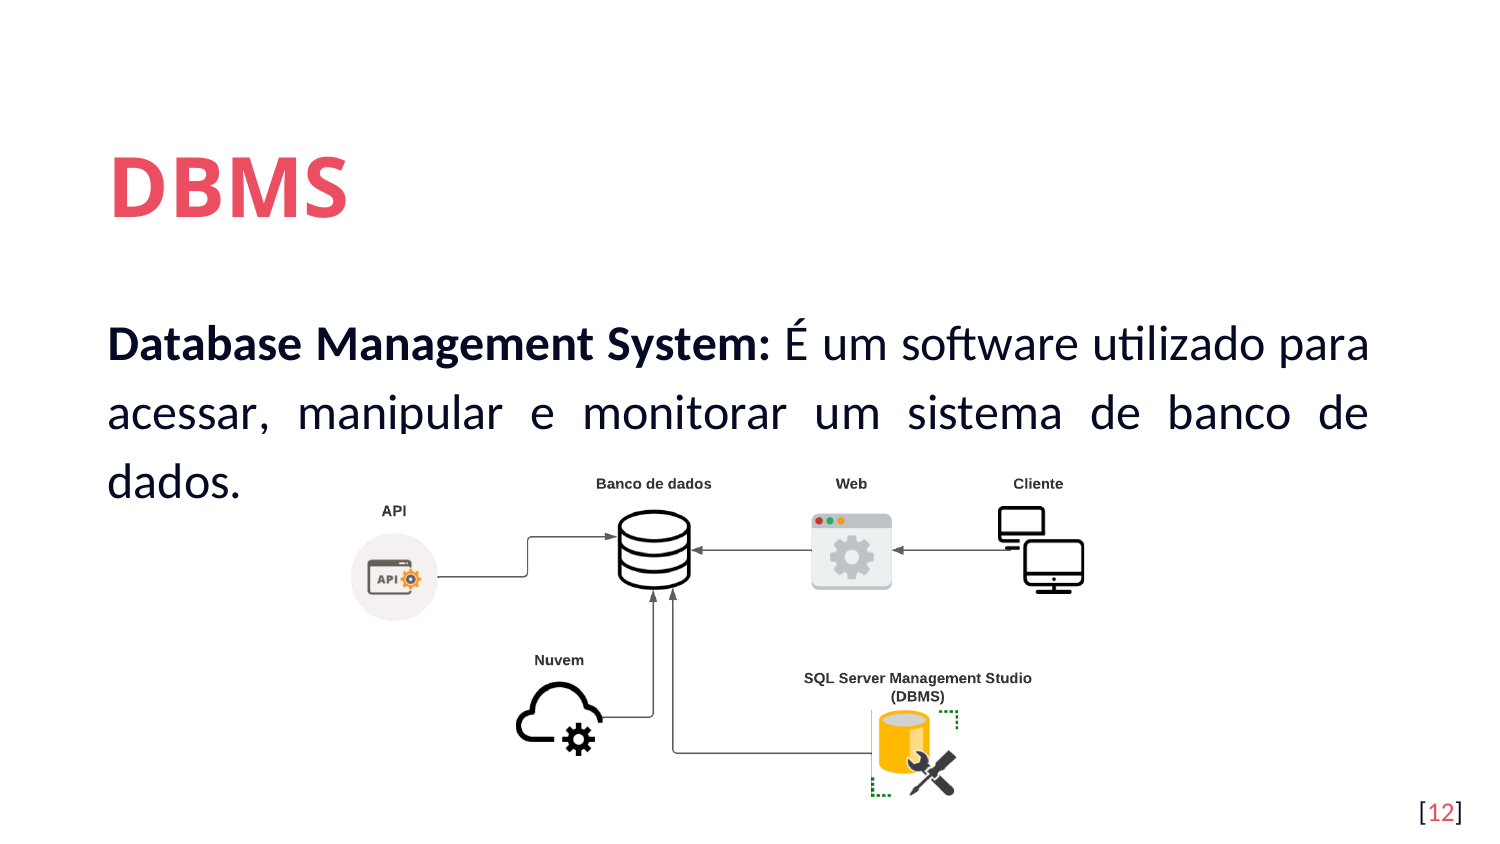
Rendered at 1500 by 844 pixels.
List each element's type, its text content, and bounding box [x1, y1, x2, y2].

text_box Database Management System: É um software utilizado para acessar, manipular e monitorar um sistema de banco de dados. [92, 286, 1408, 768]
text_box DBMS [92, 104, 1408, 243]
slide_number [‹#›] [1403, 779, 1494, 844]
picture [257, 434, 1174, 828]
